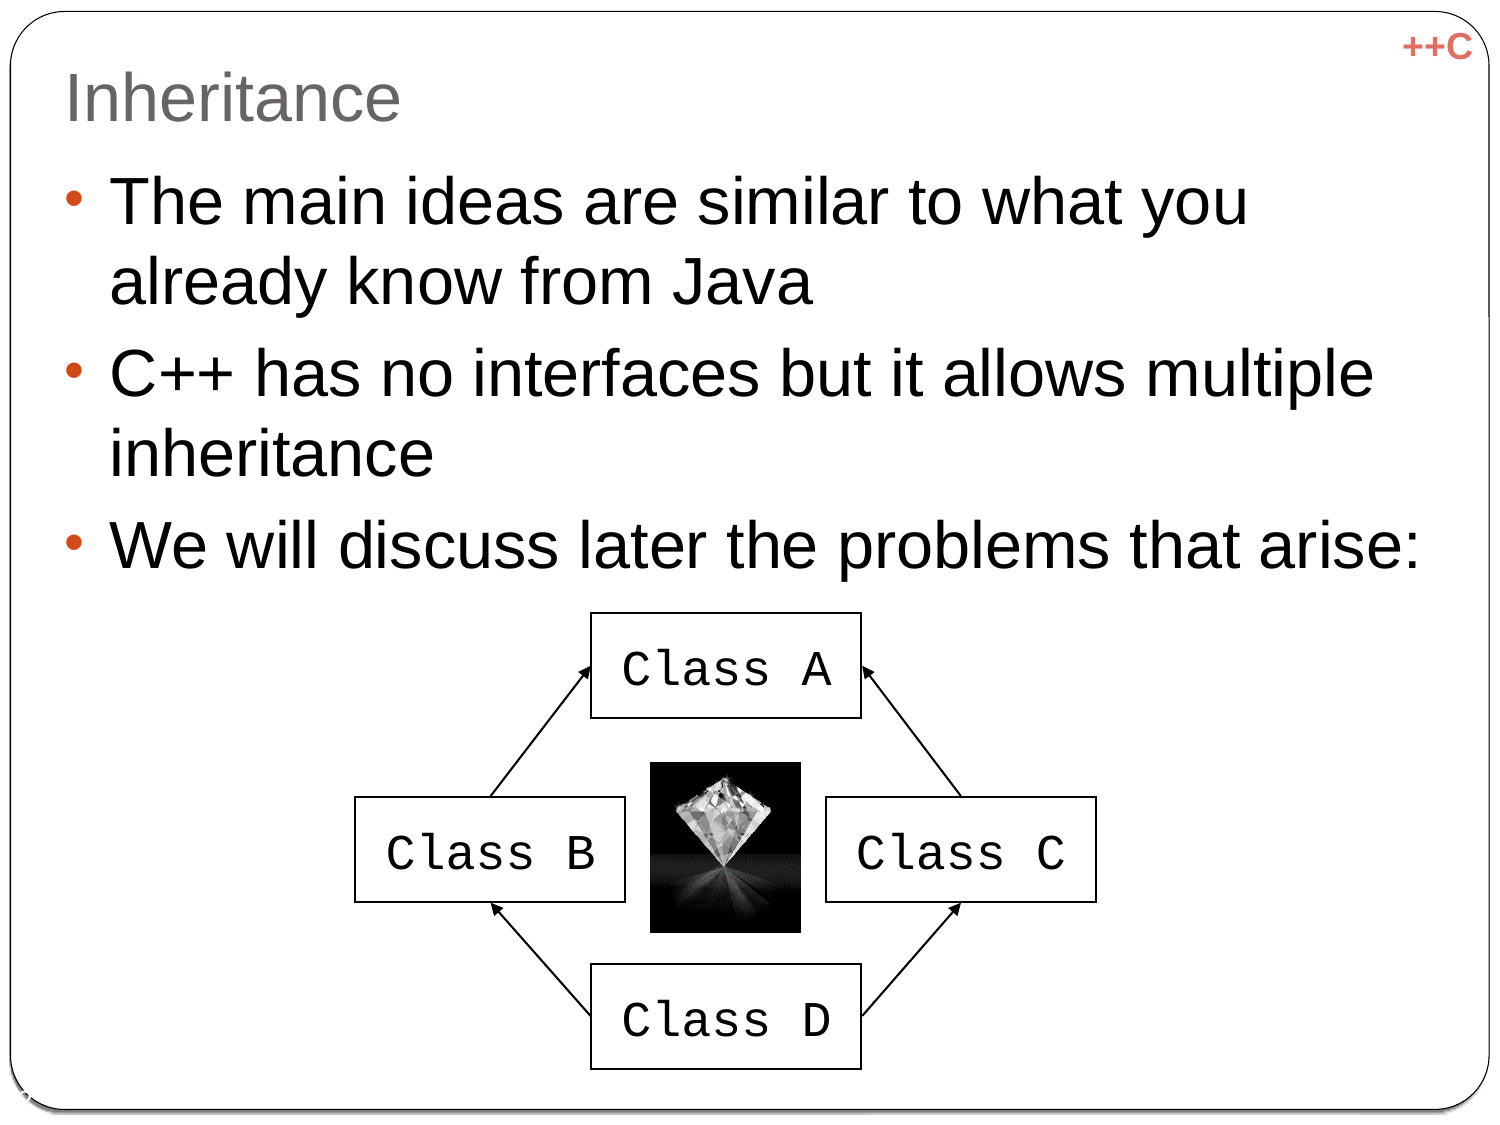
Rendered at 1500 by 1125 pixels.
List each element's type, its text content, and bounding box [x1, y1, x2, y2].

title Inheritance [50, 45, 1450, 149]
text_box Class D [591, 963, 862, 1069]
list The main ideas are similar to what you already know from Java C++ has no interfaces but it allows multiple inheritance We will discuss later the problems that arise: [50, 149, 1450, 1088]
slide_number <number> [0, 1074, 50, 1125]
picture [650, 762, 801, 933]
text_box Class A [591, 613, 862, 719]
text_box Class C [825, 796, 1096, 903]
text_box Class B [355, 796, 626, 903]
